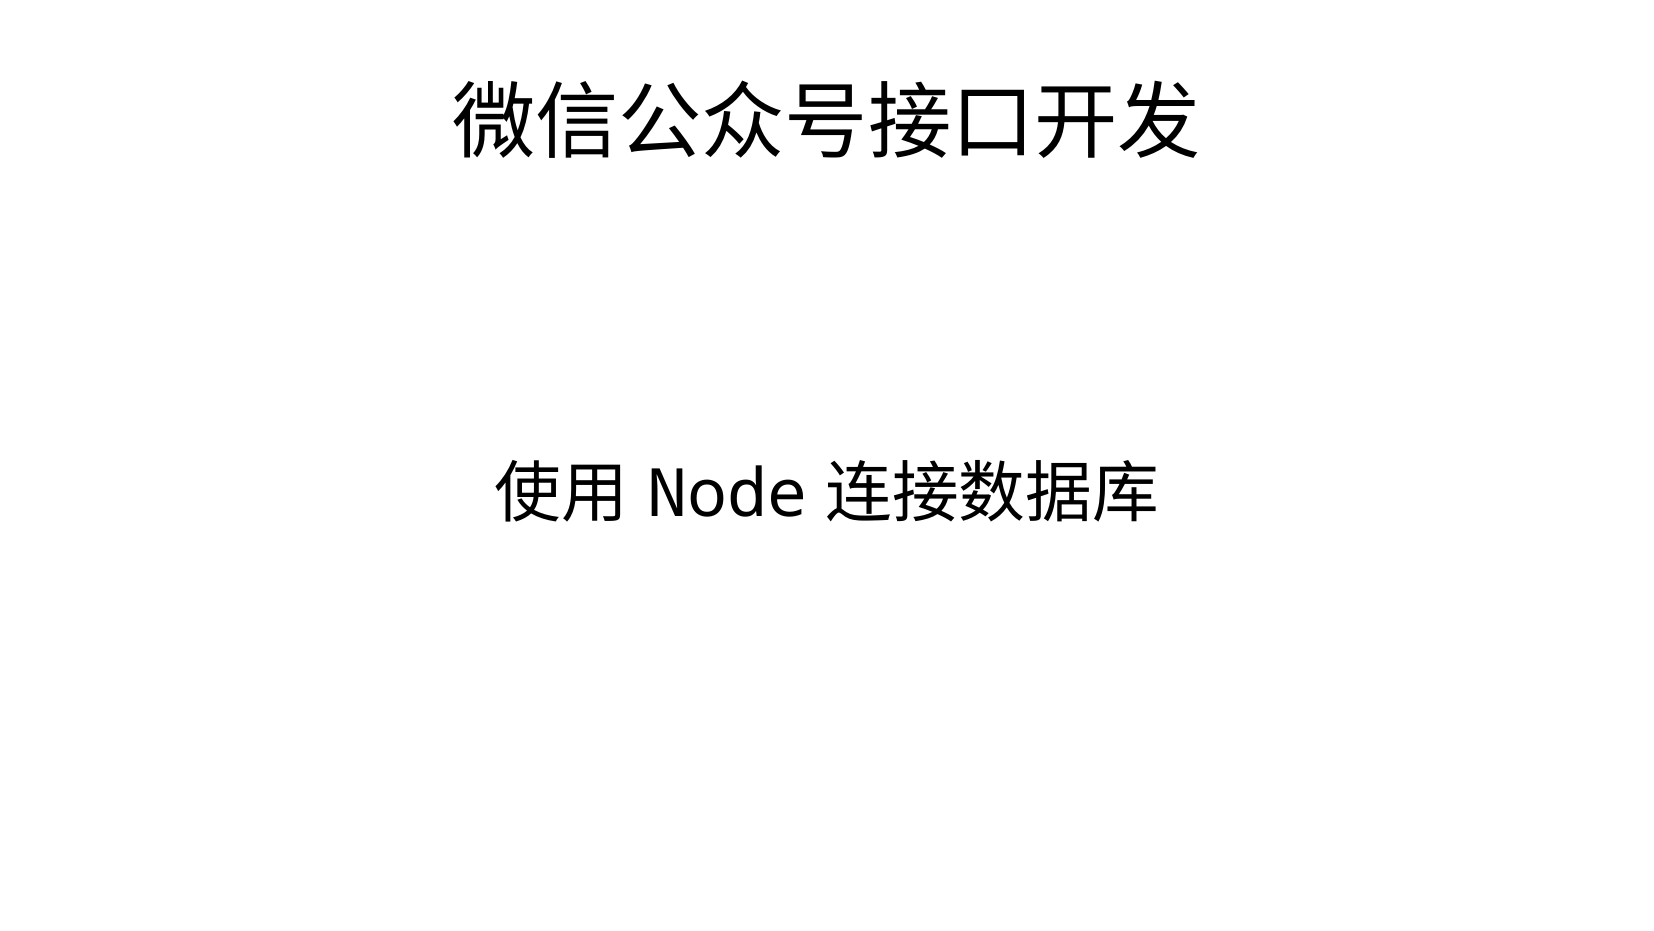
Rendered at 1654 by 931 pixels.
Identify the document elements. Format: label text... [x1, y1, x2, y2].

title 微信公众号接口开发 [82, 37, 1571, 193]
subtitle 使用Node连接数据库 [82, 217, 1571, 758]
